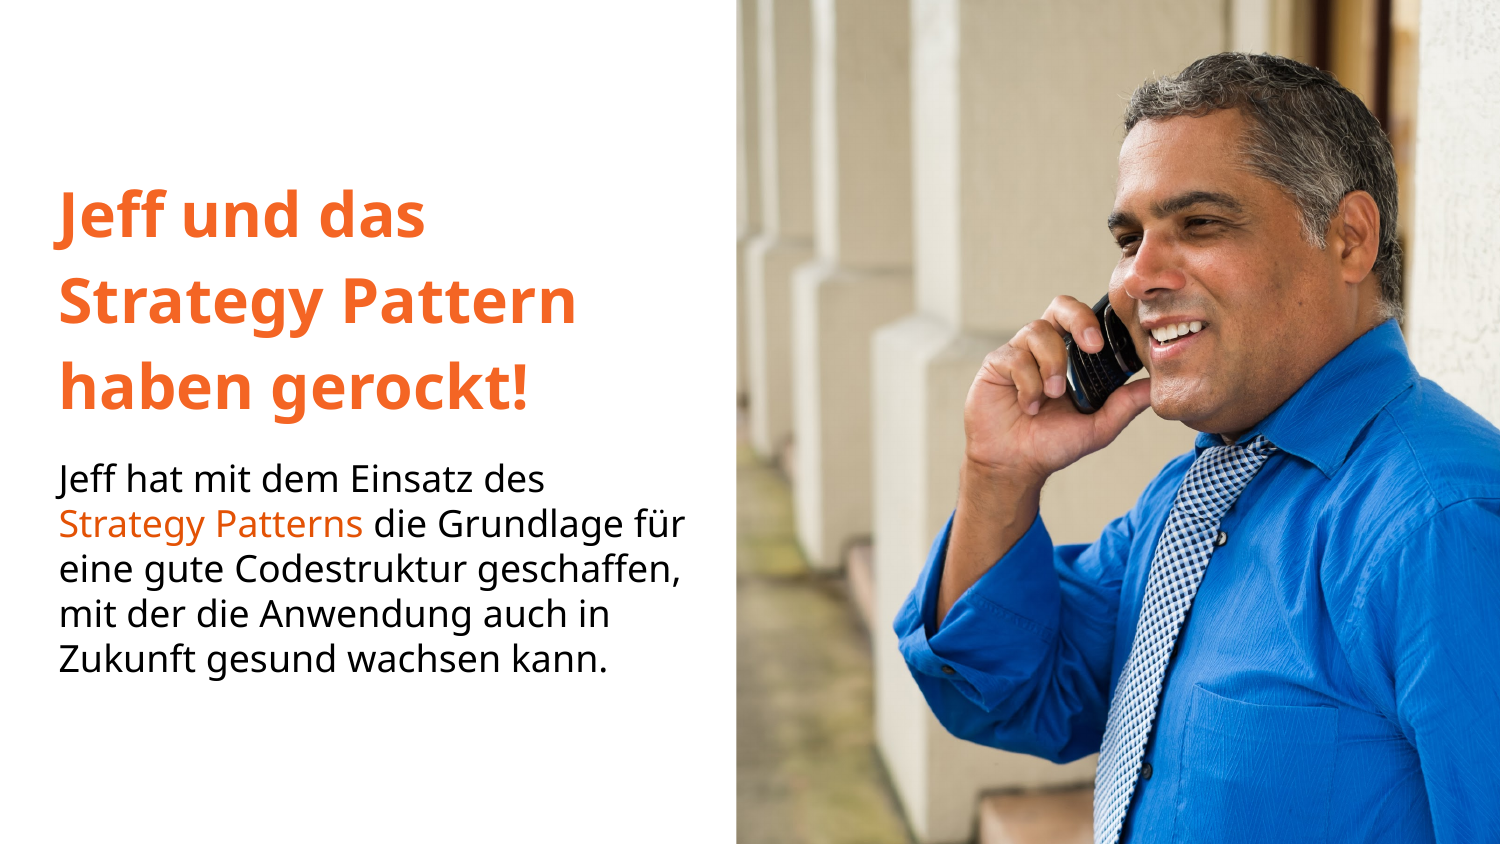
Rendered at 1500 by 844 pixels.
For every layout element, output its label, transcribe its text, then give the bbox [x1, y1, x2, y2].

subtitle Jeff und das Strategy Pattern haben gerockt! Jeff hat mit dem Einsatz des Strategy Patterns die Grundlage für eine gute Codestruktur geschaffen, mit der die Anwendung auch in Zukunft gesund wachsen kann. [43, 107, 708, 737]
picture [736, 0, 1500, 844]
